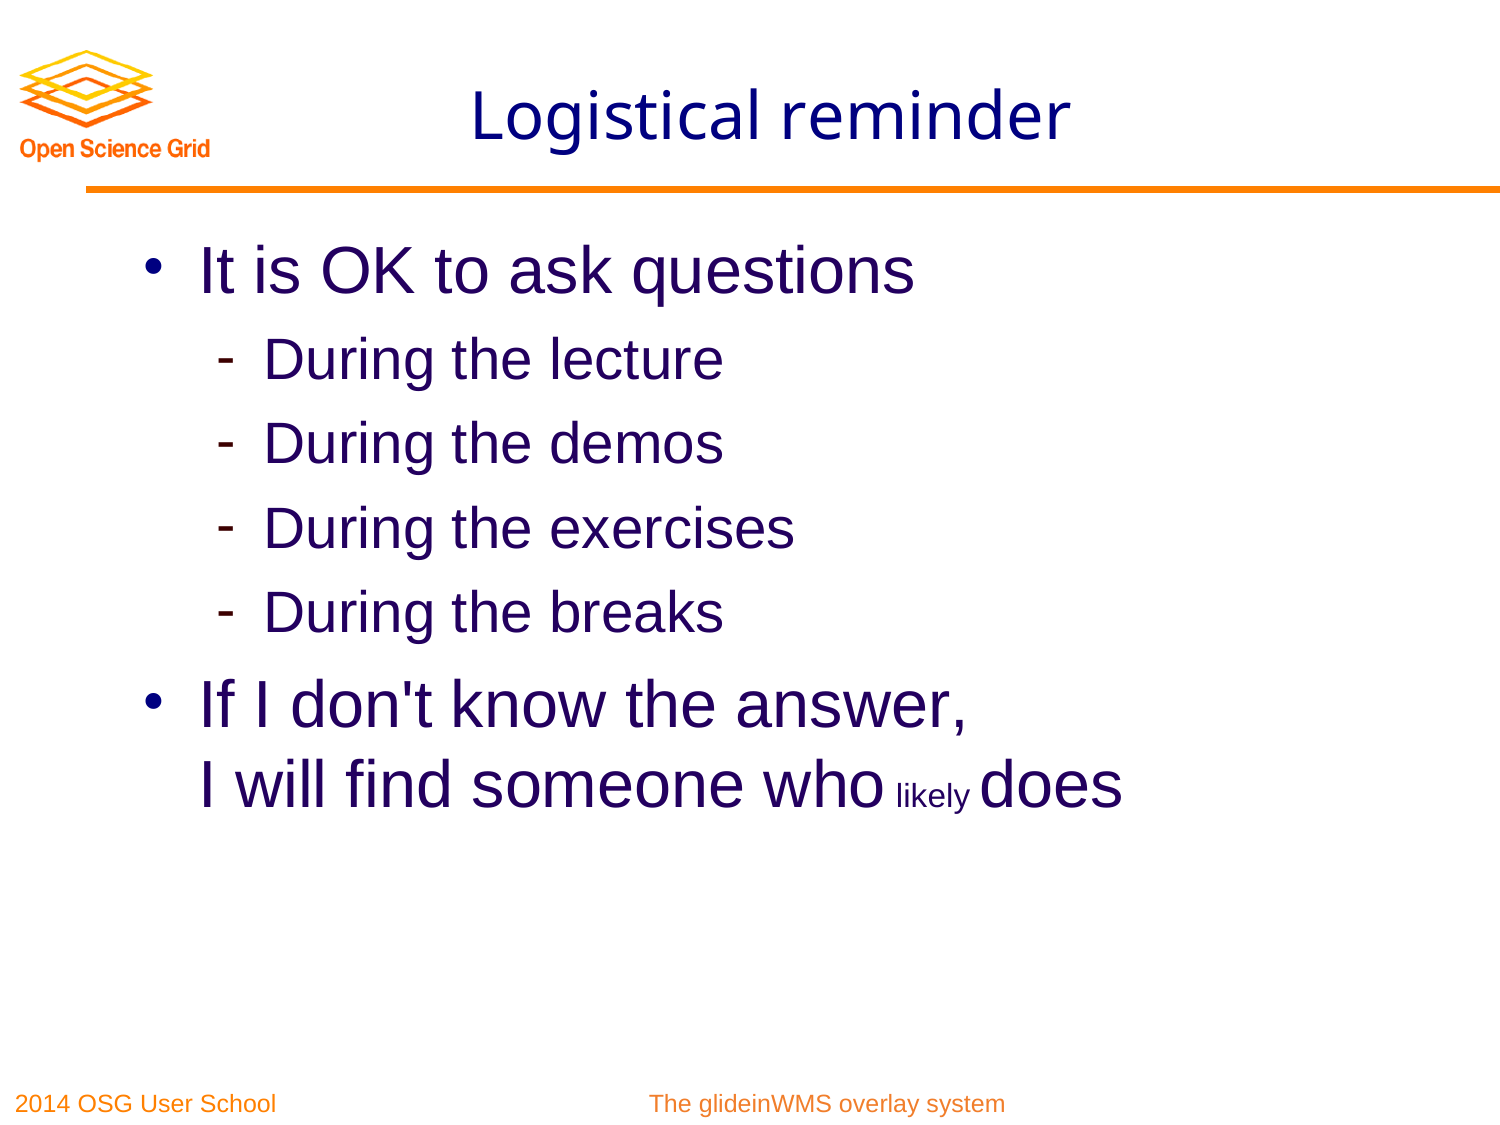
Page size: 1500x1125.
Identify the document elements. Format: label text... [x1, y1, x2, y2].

title Logistical reminder [201, 18, 1342, 207]
list It is OK to ask questions During the lecture During the demos During the exercises During the breaks If I don't know the answer, I will find someone who likely does [127, 218, 1403, 962]
picture [0, 27, 201, 179]
